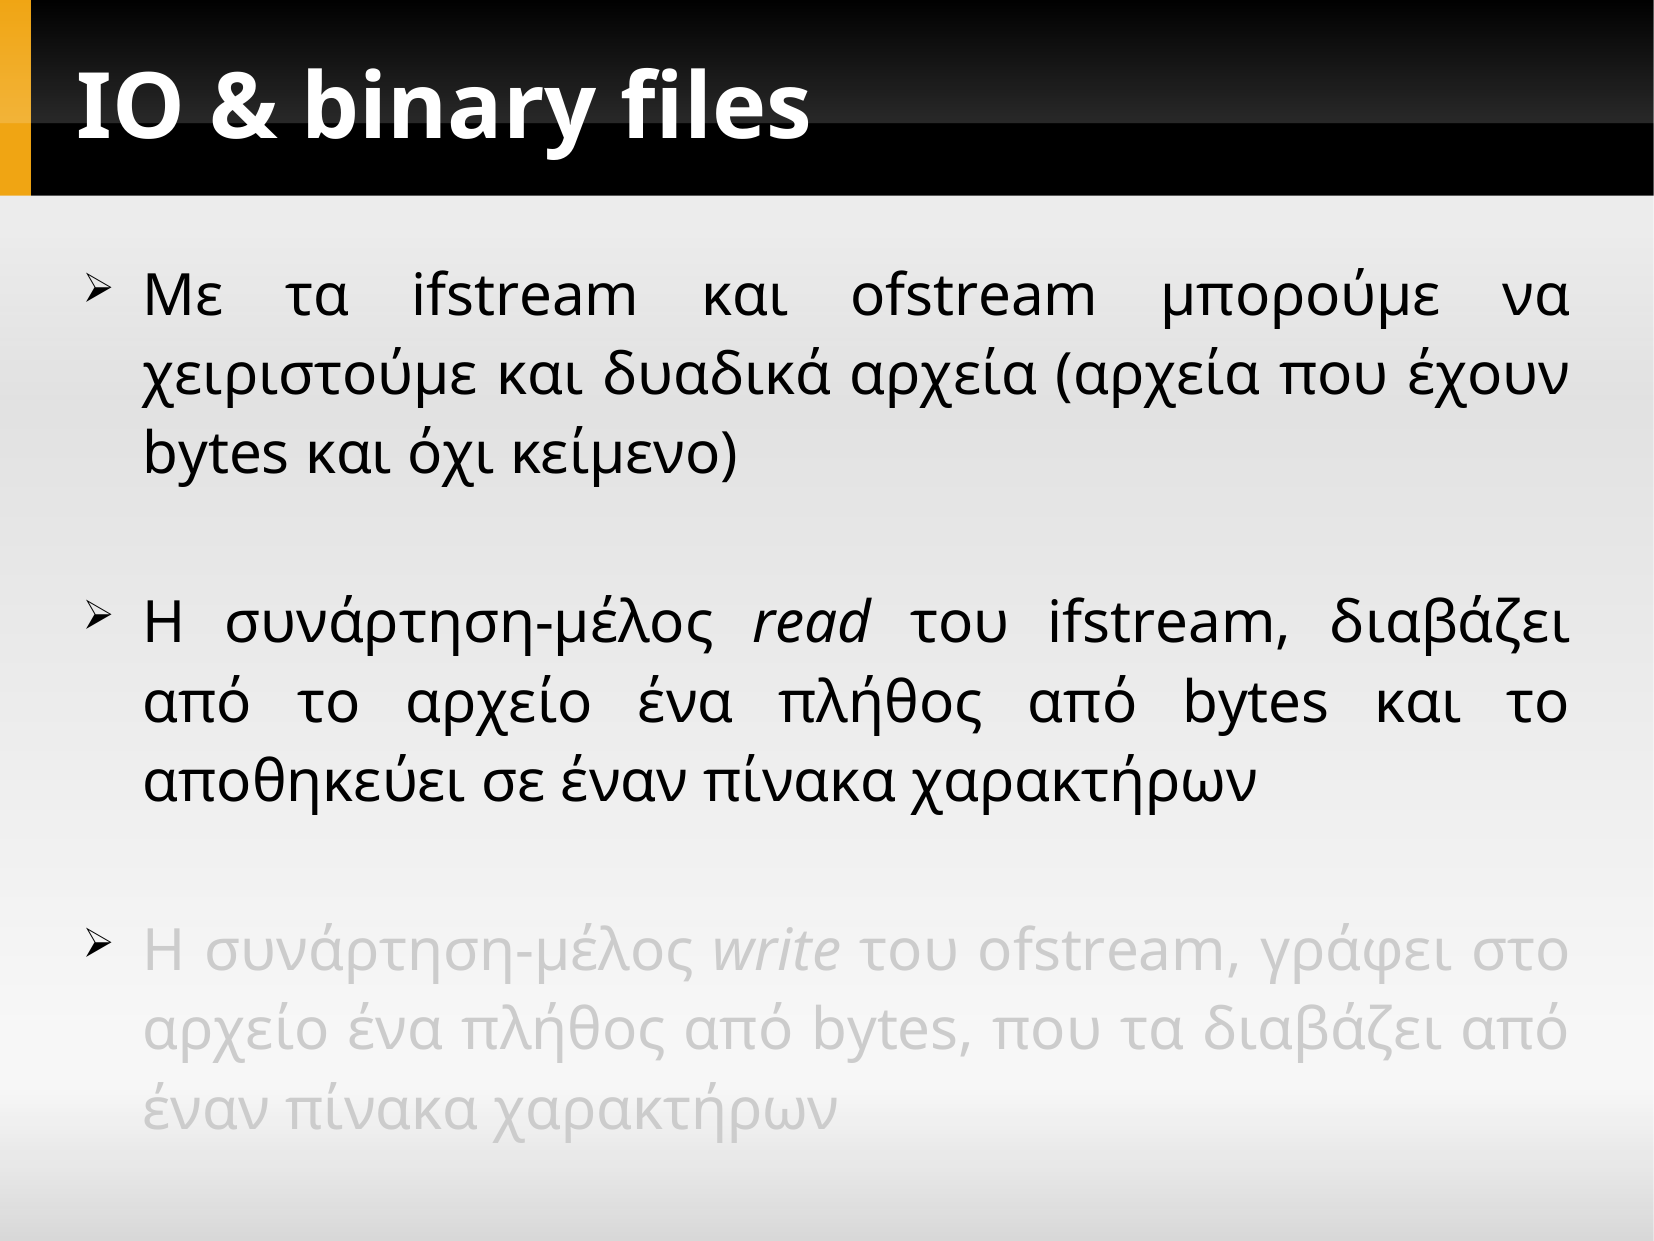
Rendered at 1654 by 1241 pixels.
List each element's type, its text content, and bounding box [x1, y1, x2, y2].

subtitle Με τα ifstream και ofstream μπορούμε να χειριστούμε και δυαδικά αρχεία (αρχεία που έχουν bytes και όχι κείμενο) Η συνάρτηση-μέλος read του ifstream, διαβάζει από το αρχείο ένα πλήθος από bytes και το αποθηκεύει σε έναν πίνακα χαρακτήρων Η συνάρτηση-μέλος write του ofstream, γράφει στο αρχείο ένα πλήθος από bytes, που τα διαβάζει από έναν πίνακα χαρακτήρων [82, 297, 1571, 1102]
picture [0, 0, 1654, 1241]
title IO & binary files [76, 0, 1613, 208]
